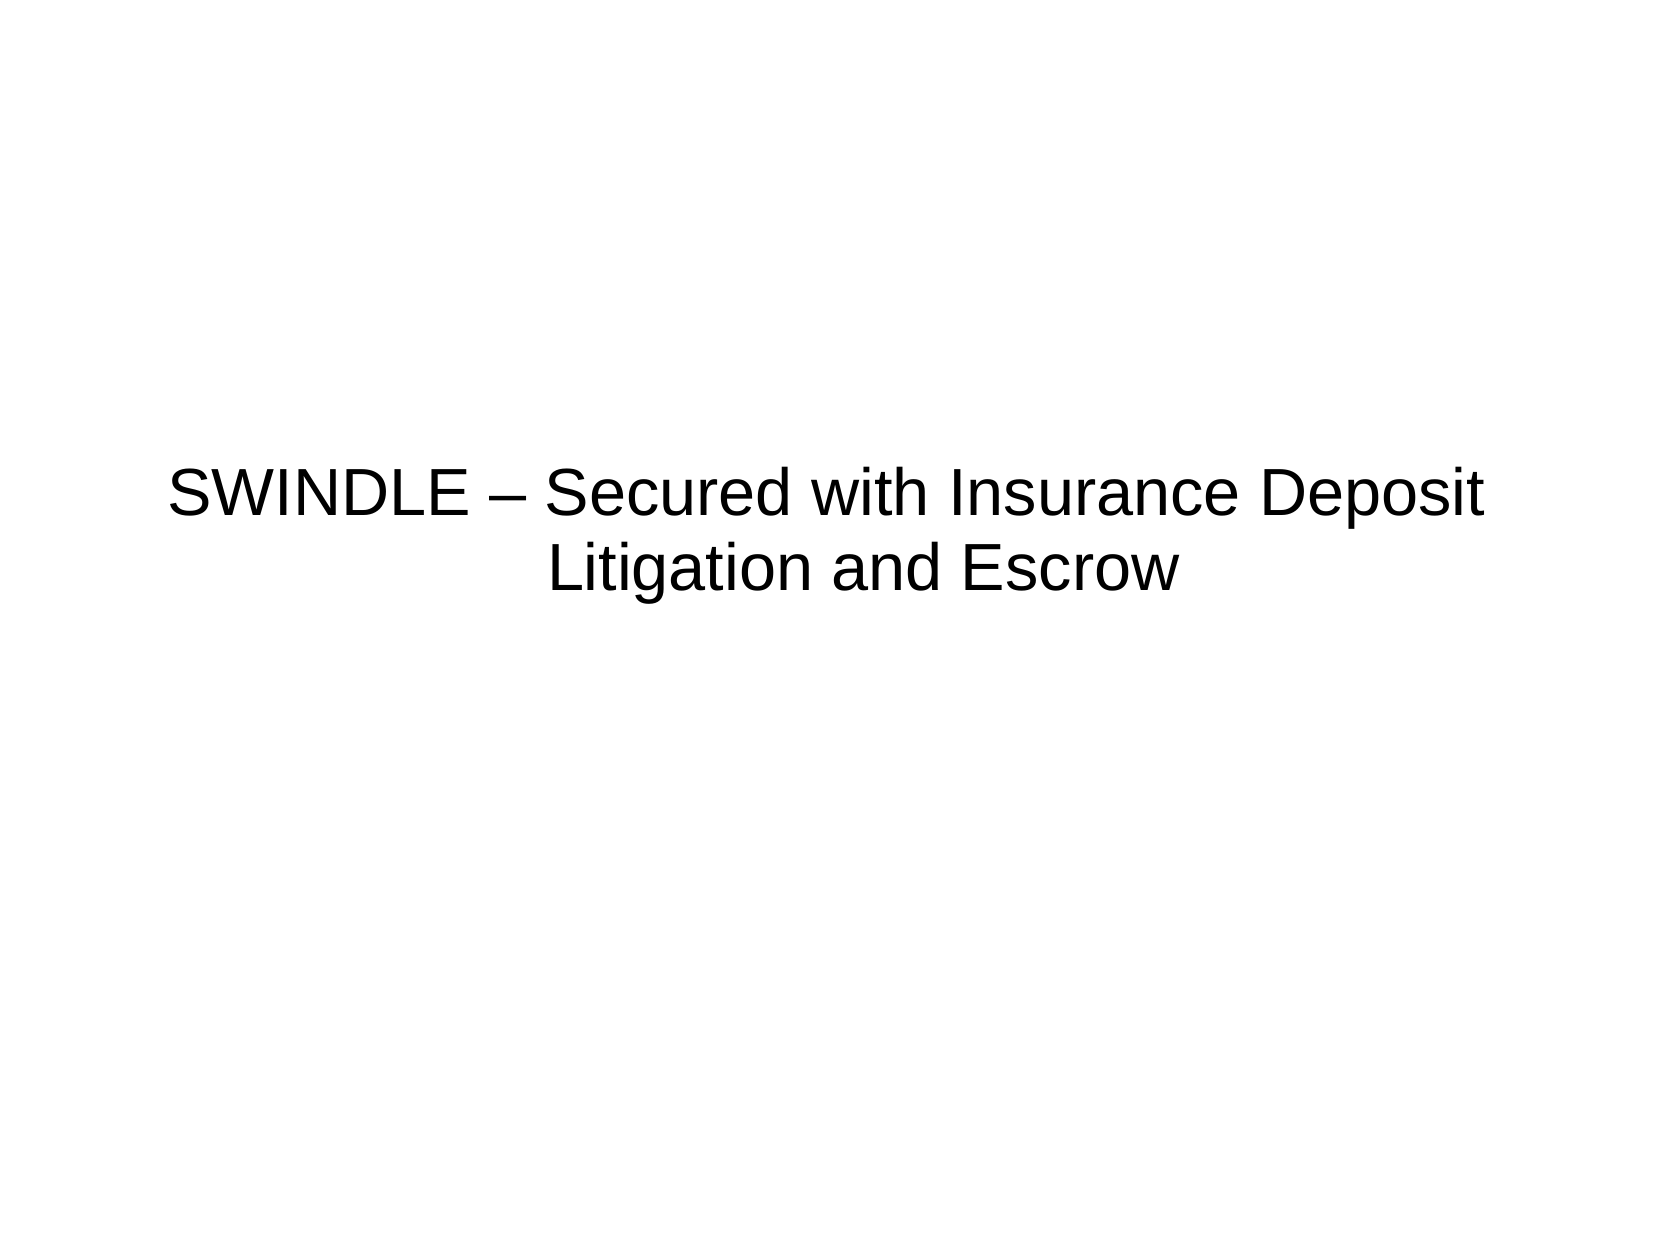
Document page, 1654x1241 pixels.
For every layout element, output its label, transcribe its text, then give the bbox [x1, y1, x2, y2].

subtitle SWINDLE – Secured with Insurance Deposit Litigation and Escrow [82, 49, 1571, 1010]
